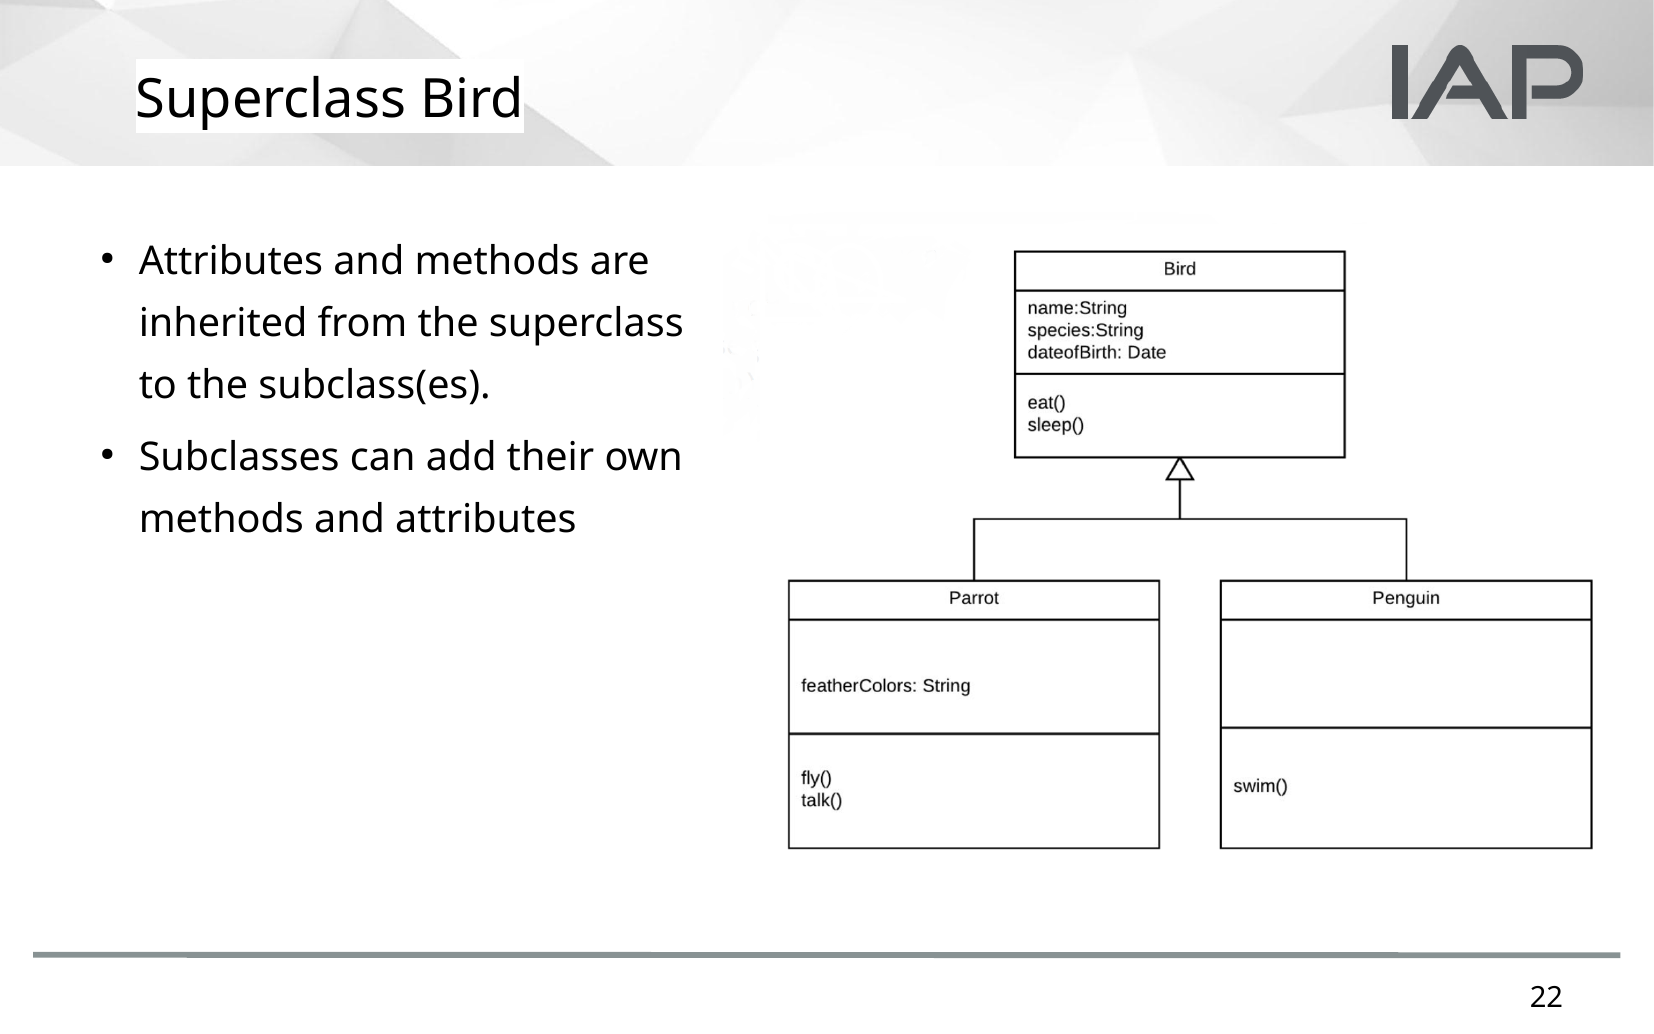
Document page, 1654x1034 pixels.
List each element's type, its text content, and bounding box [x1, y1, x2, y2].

picture [0, 0, 1654, 166]
title Superclass Bird [135, 41, 1264, 152]
picture [723, 212, 1619, 880]
list Attributes and methods are inherited from the superclass to the subclass(es). Subclasses can add their own methods and attributes [82, 224, 721, 919]
